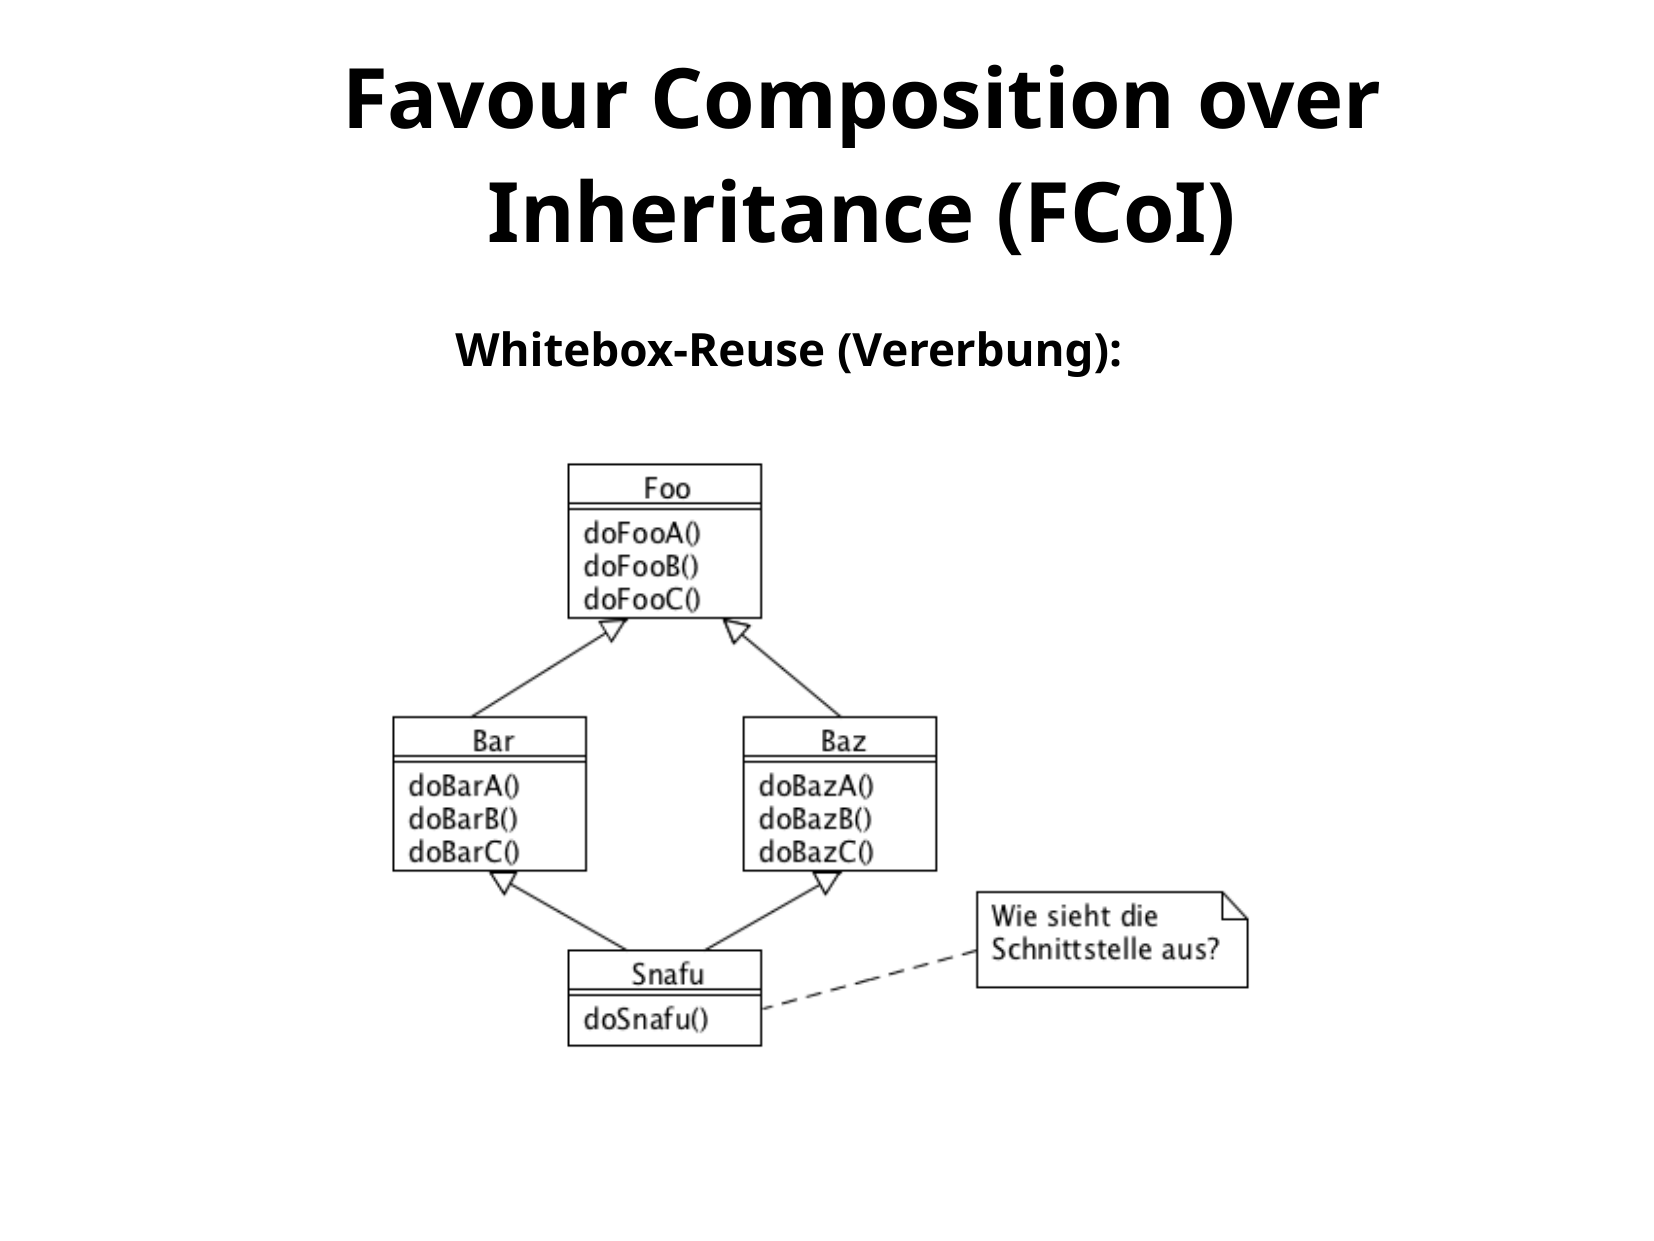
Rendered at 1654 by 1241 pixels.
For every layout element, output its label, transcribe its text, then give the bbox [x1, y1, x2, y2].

picture [354, 425, 1288, 1087]
title Favour Composition over Inheritance (FCoI) [82, 48, 1571, 258]
text_box Whitebox-Reuse (Vererbung): [440, 310, 1213, 383]
